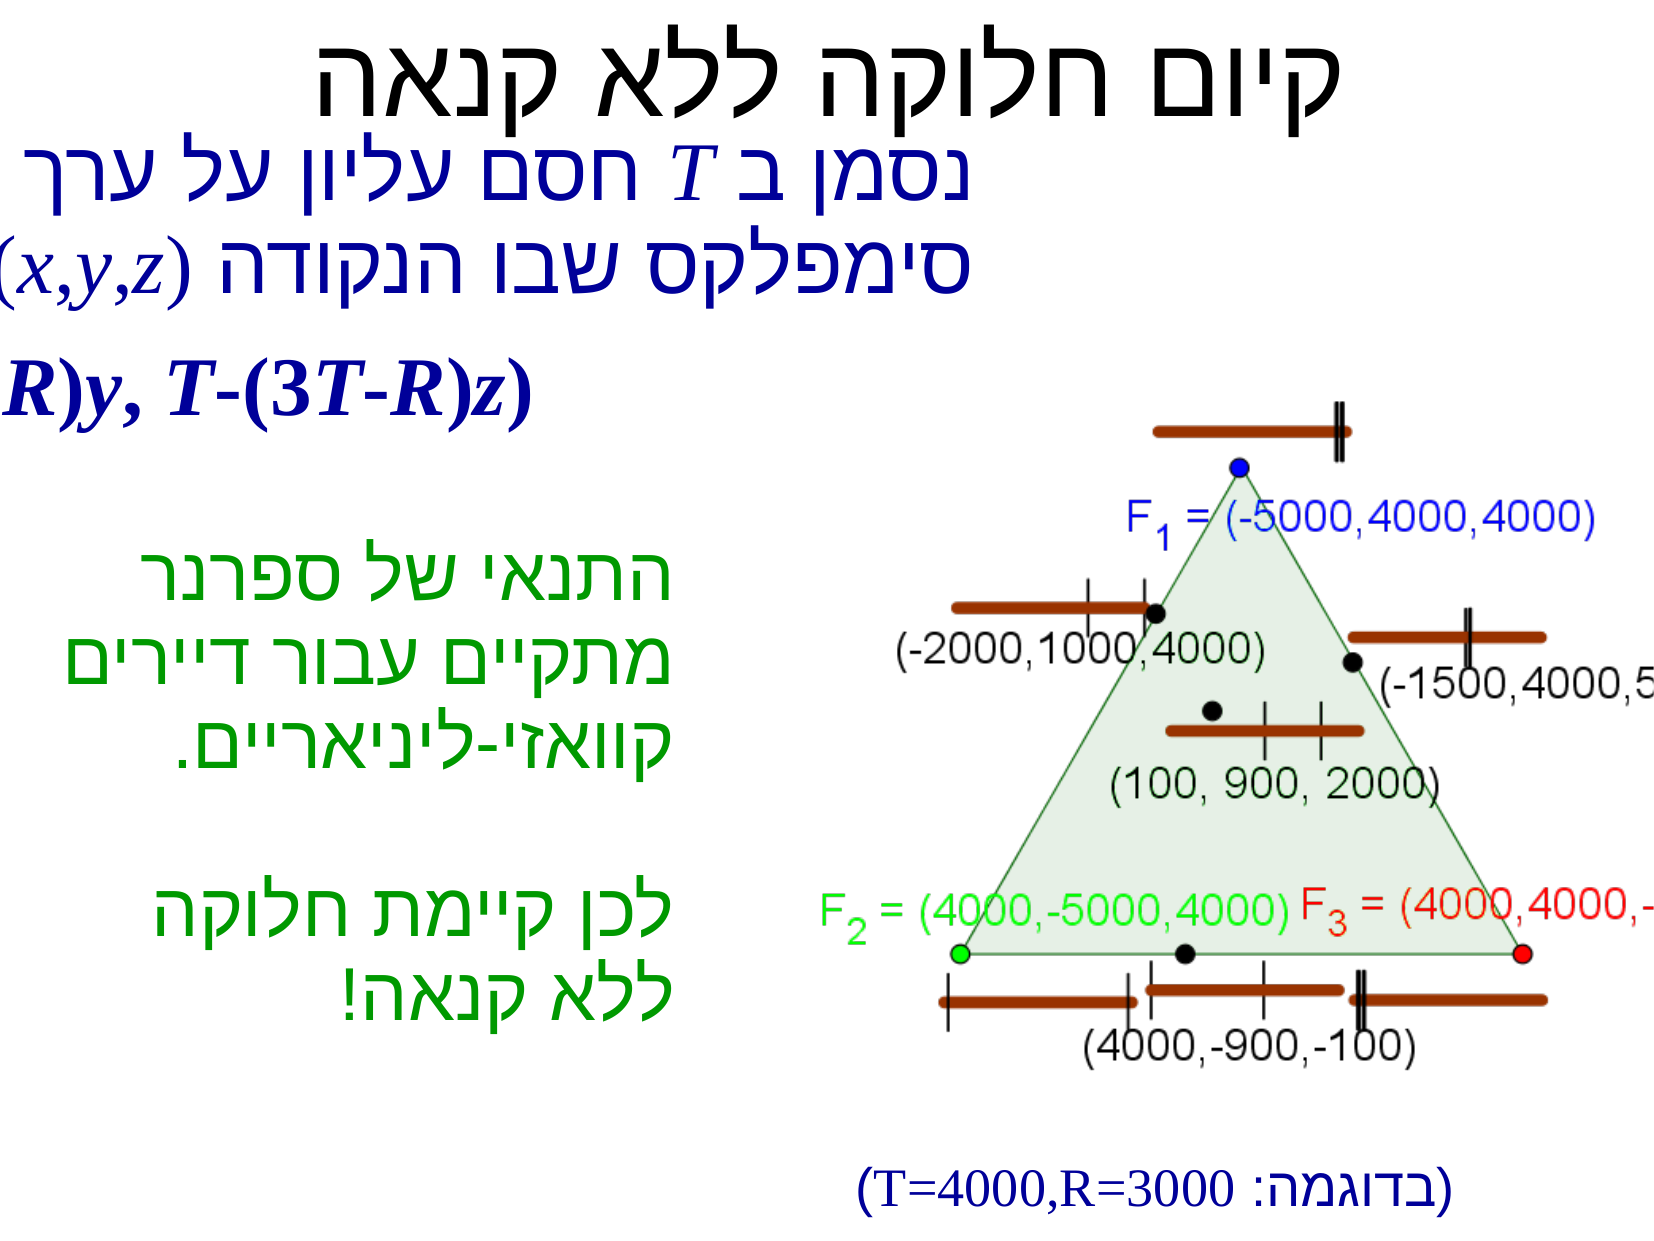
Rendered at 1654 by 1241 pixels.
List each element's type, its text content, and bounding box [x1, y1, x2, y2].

list נסמן ב T חסם עליון על ערך של חדר. נבנה סימפלקס שבו הנקודה (x,y,z) מקבילה לשכ"ד: (T-(3T-R)x, T-(3T-R)y, T-(3T-R)z) [0, 125, 976, 1171]
title קיום חלוקה ללא קנאה [2, 2, 1654, 153]
picture [750, 335, 1654, 1111]
text_box (בדוגמה: T=4000,R=3000) [771, 1150, 1471, 1241]
text_box התנאי של ספרנר מתקיים עבור דיירים קוואזי-ליניאריים. לכן קיימת חלוקה ללא קנאה! [0, 525, 691, 1044]
